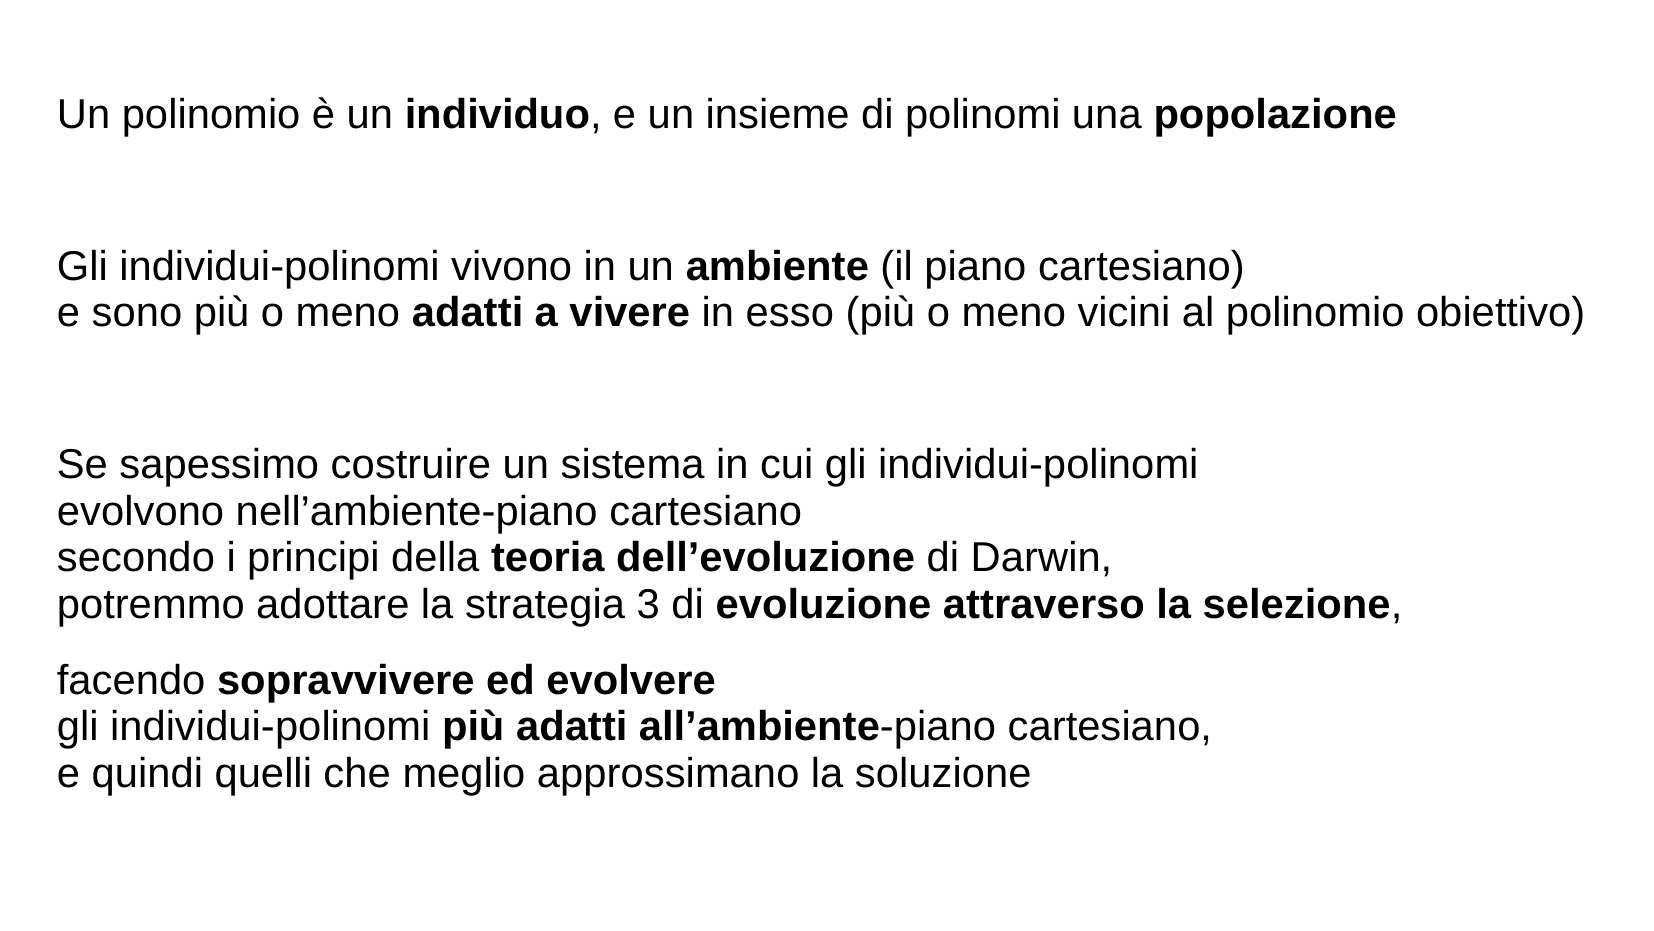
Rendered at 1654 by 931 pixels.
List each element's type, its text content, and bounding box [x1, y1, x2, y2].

list Un polinomio è un individuo, e un insieme di polinomi una popolazione Gli individui-polinomi vivono in un ambiente (il piano cartesiano) e sono più o meno adatti a vivere in esso (più o meno vicini al polinomio obiettivo) Se sapessimo costruire un sistema in cui gli individui-polinomi evolvono nell’ambiente-piano cartesiano secondo i principi della teoria dell’evoluzione di Darwin, potremmo adottare la strategia 3 di evoluzione attraverso la selezione, facendo sopravvivere ed evolvere gli individui-polinomi più adatti all’ambiente-piano cartesiano, e quindi quelli che meglio approssimano la soluzione [56, 90, 1632, 841]
